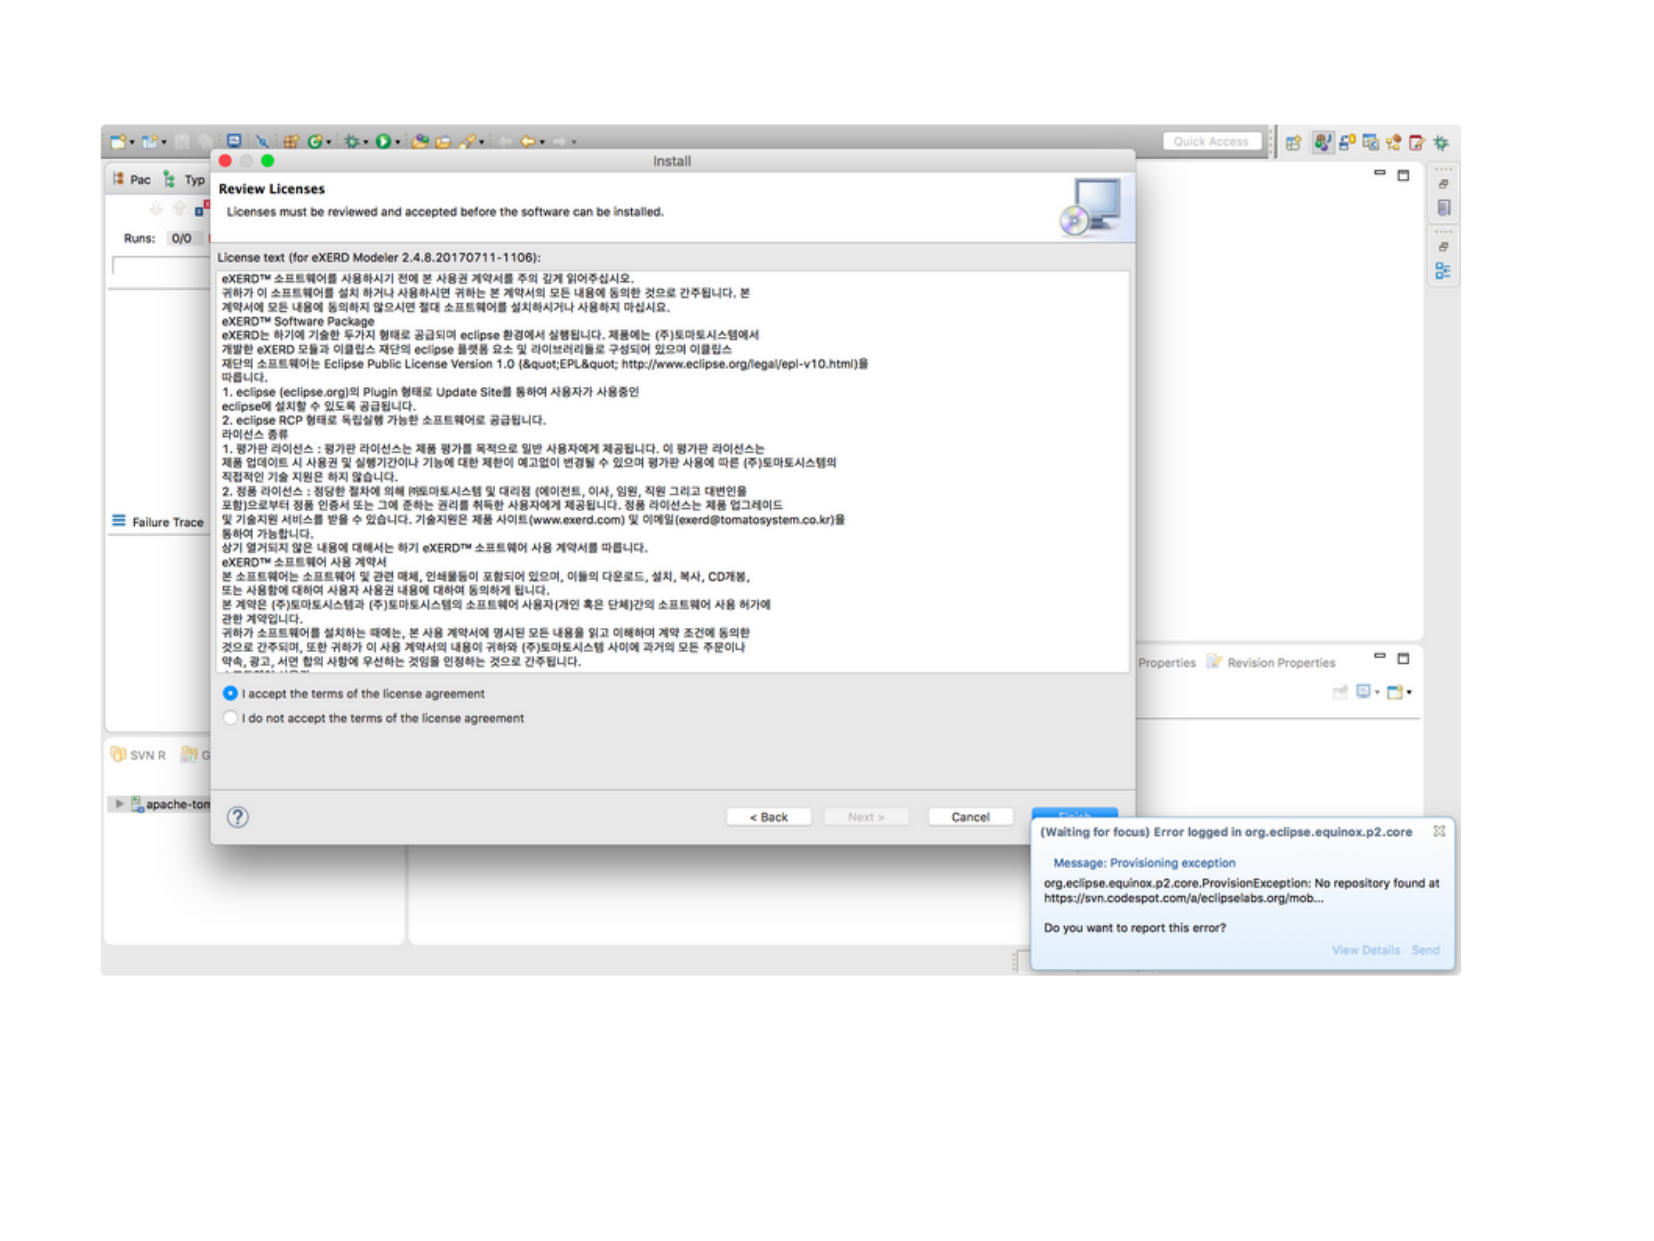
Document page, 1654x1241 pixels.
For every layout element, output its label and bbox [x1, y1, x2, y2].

picture [98, 120, 1461, 979]
